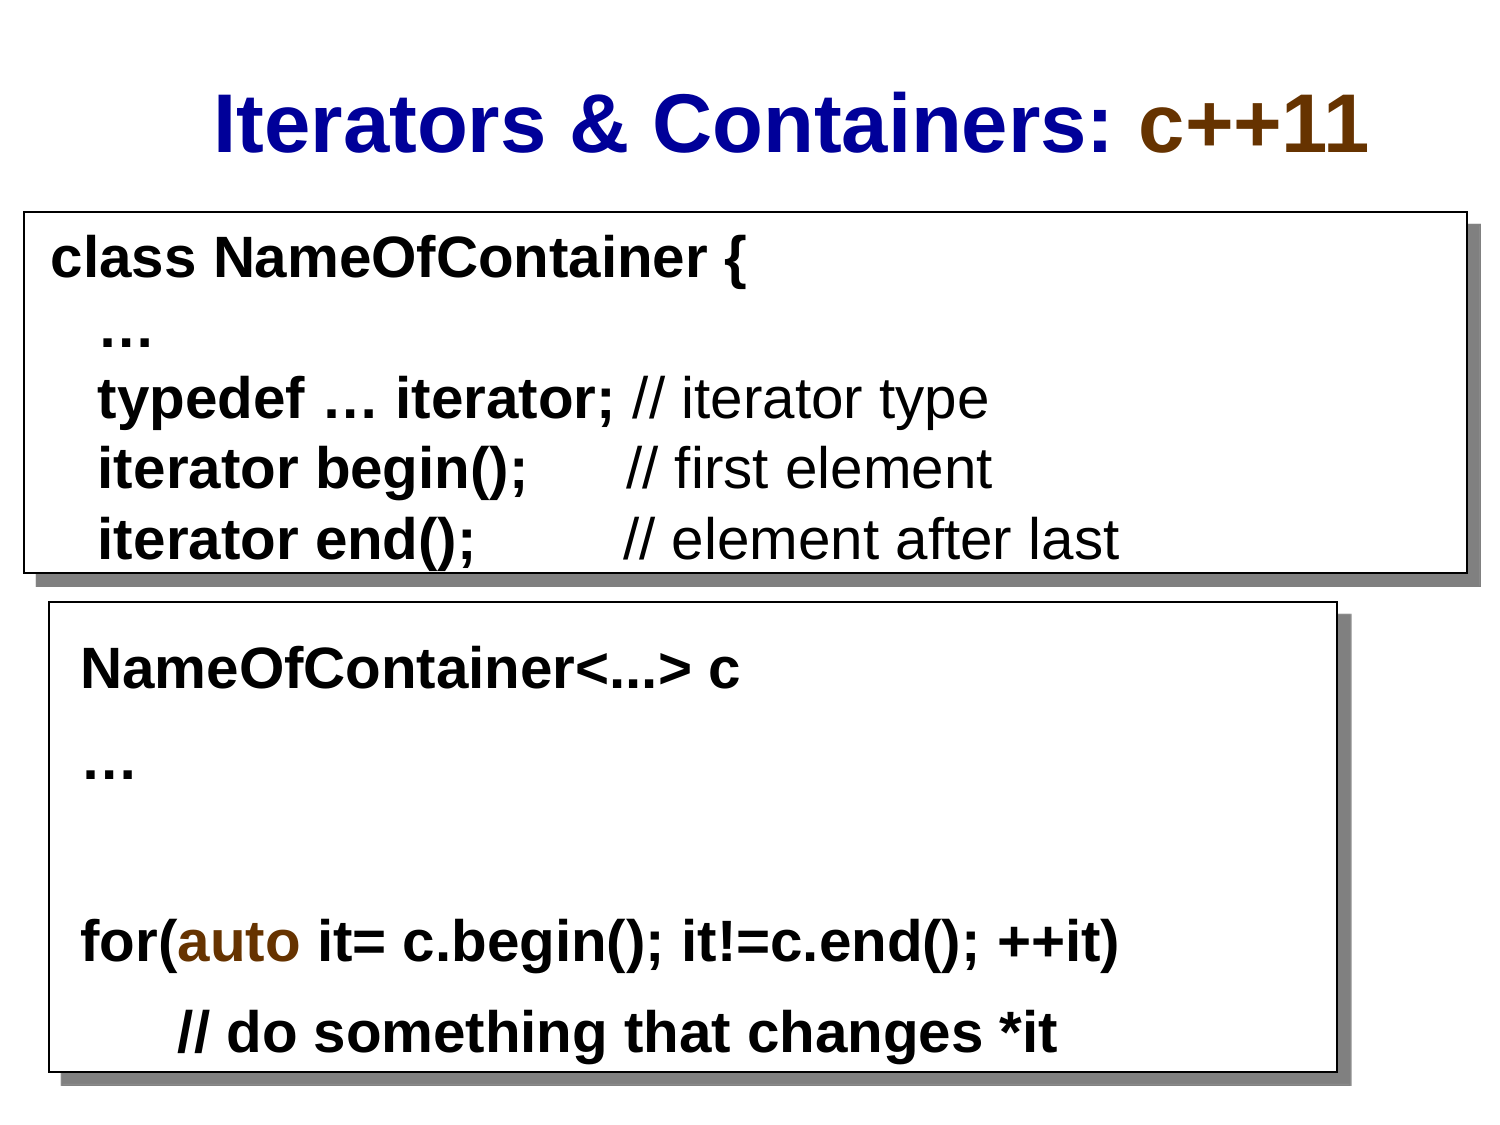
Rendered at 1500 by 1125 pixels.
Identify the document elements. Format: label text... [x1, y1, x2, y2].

text_box NameOfContainer<...> c … for(auto it= c.begin(); it!=c.end(); ++it) // do something that changes *it [49, 601, 1338, 1072]
list class NameOfContainer { … typedef … iterator; // iterator type iterator begin(); // first element iterator end(); // element after last [35, 224, 1146, 878]
text_box [23, 212, 1468, 574]
title Iterators & Containers: c++11 [198, 17, 1403, 220]
